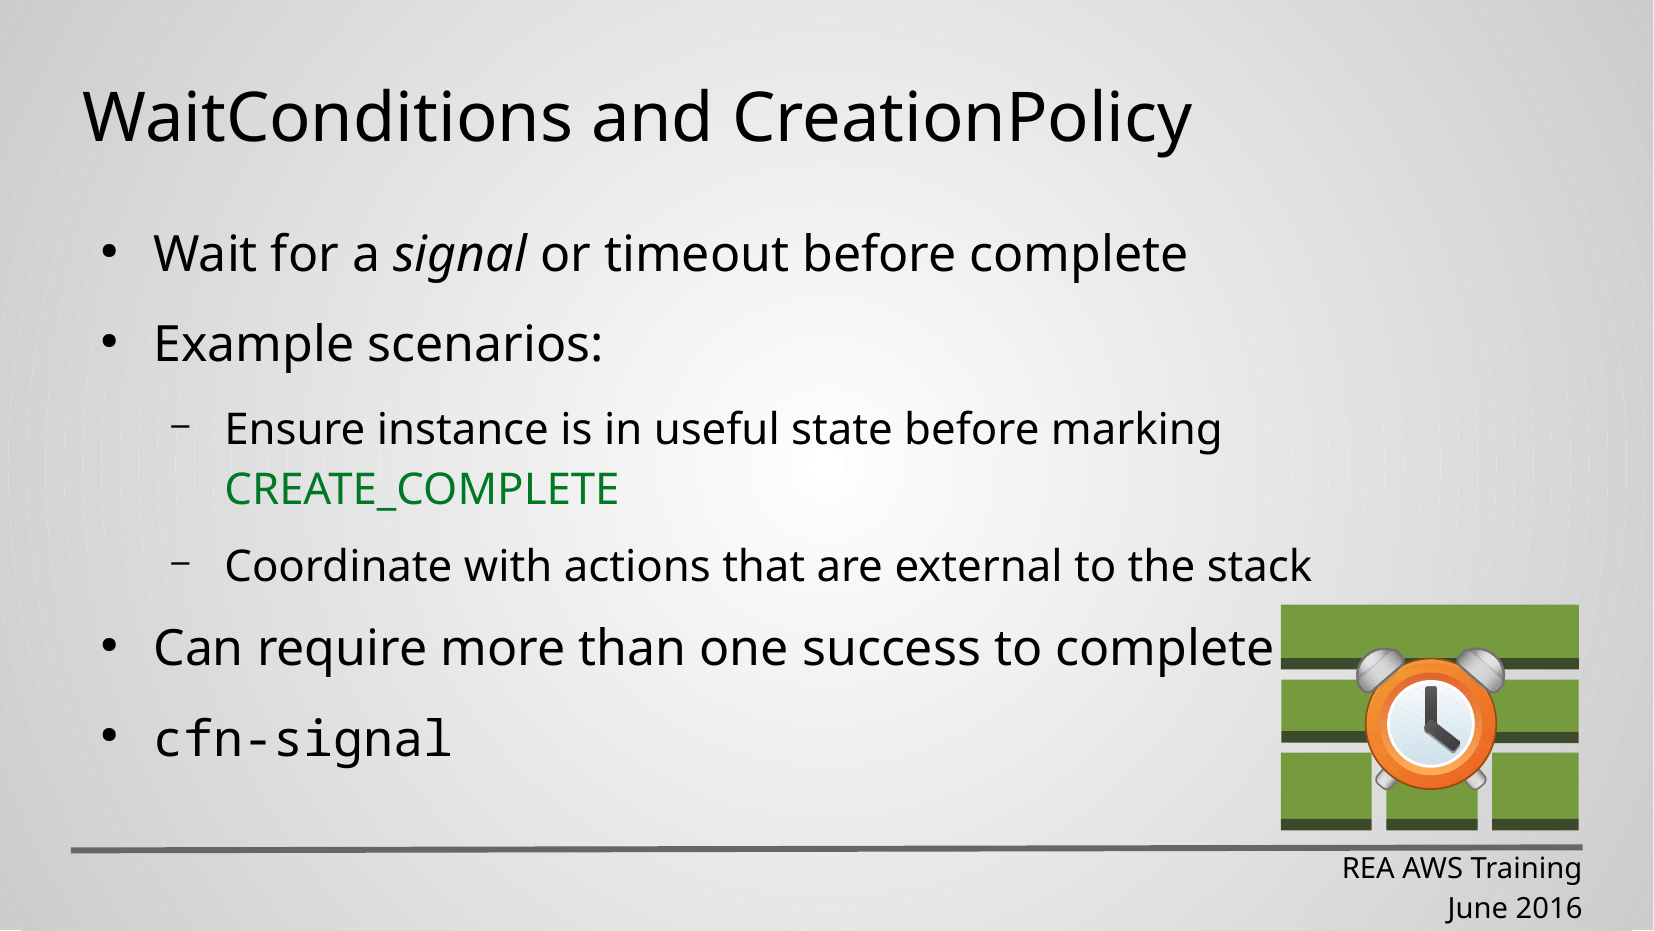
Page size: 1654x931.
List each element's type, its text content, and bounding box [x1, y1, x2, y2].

picture [1275, 598, 1583, 834]
title WaitConditions and CreationPolicy [82, 37, 1571, 193]
list Wait for a signal or timeout before complete Example scenarios: Ensure instance is in useful state before marking CREATE_COMPLETE Coordinate with actions that are external to the stack Can require more than one success to complete cfn-signal [82, 217, 1571, 827]
